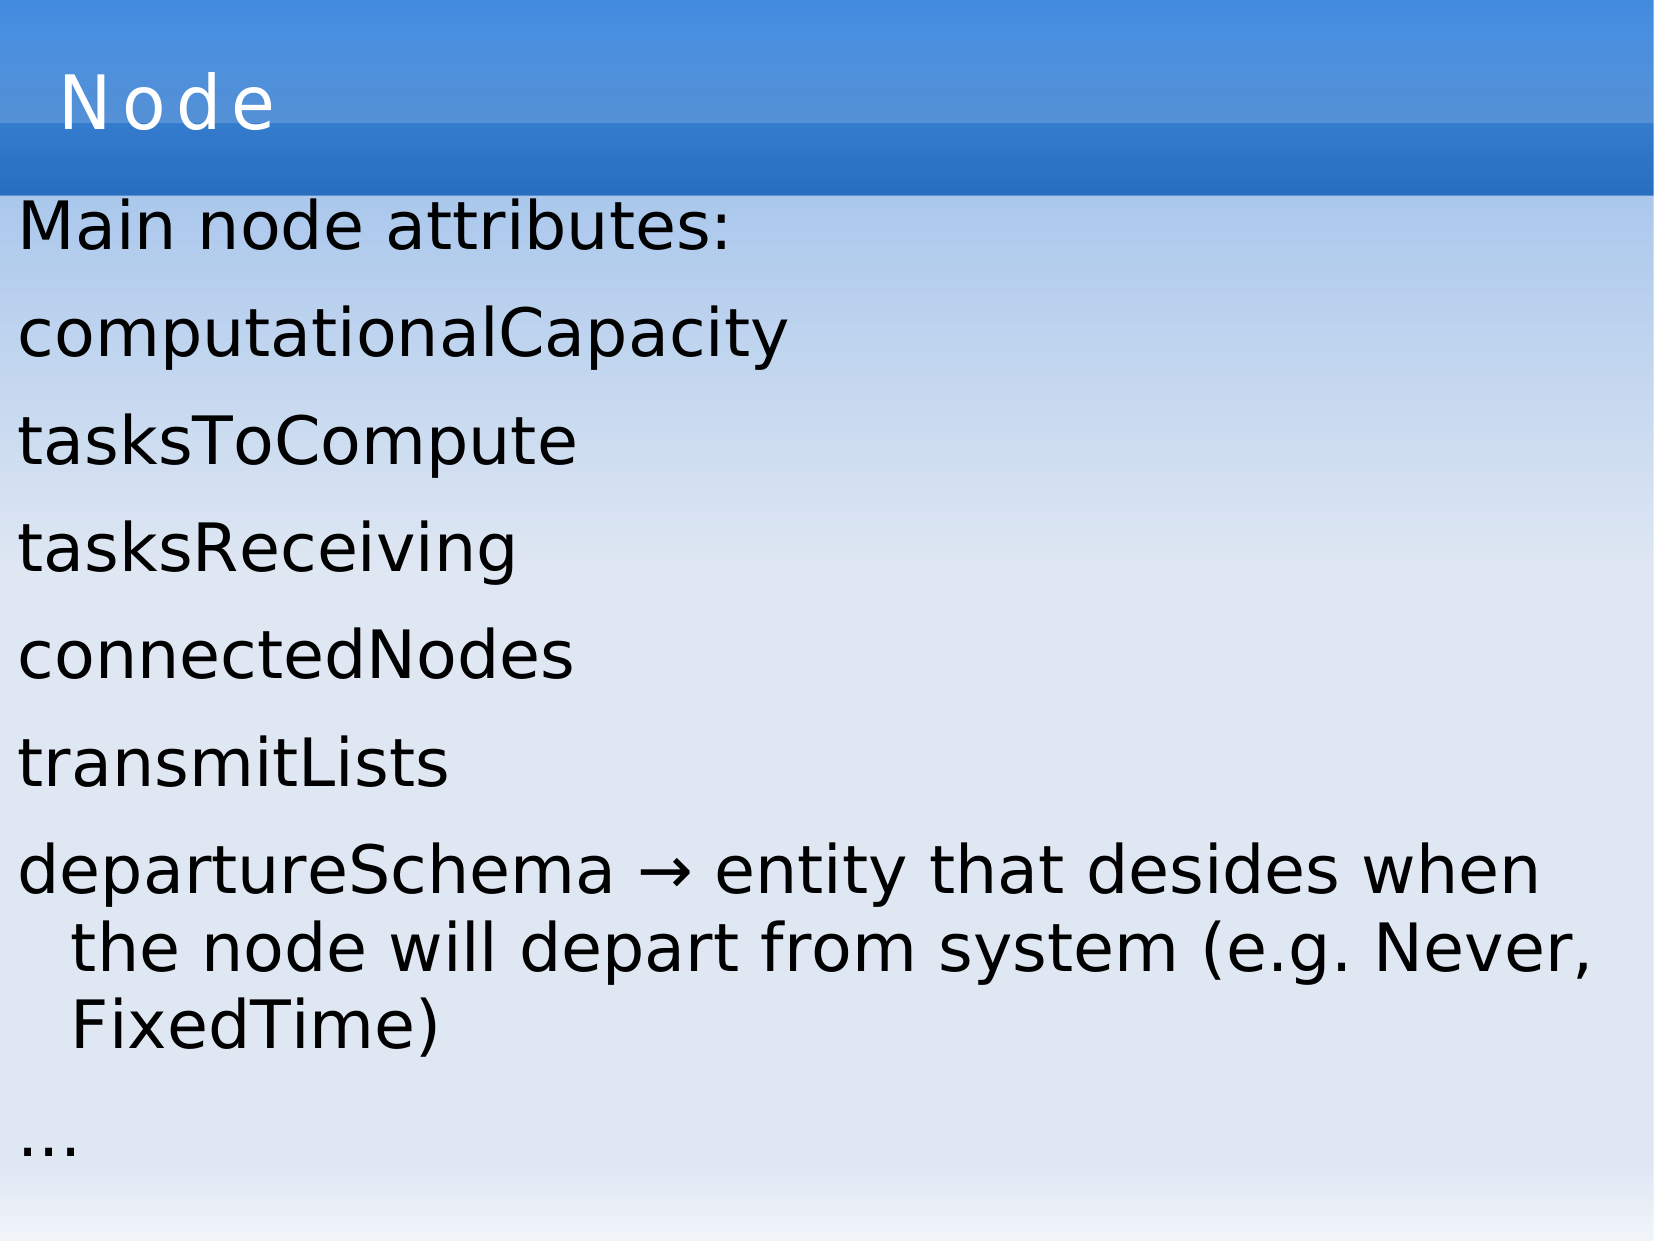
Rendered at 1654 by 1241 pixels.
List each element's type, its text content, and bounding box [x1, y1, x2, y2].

picture [0, 0, 1654, 1241]
list Main node attributes: computationalCapacity tasksToCompute tasksReceiving connectedNodes transmitLists departureSchema → entity that desides when the node will depart from system (e.g. Never, FixedTime) ... [0, 187, 1651, 1241]
title Node [59, 36, 1270, 171]
